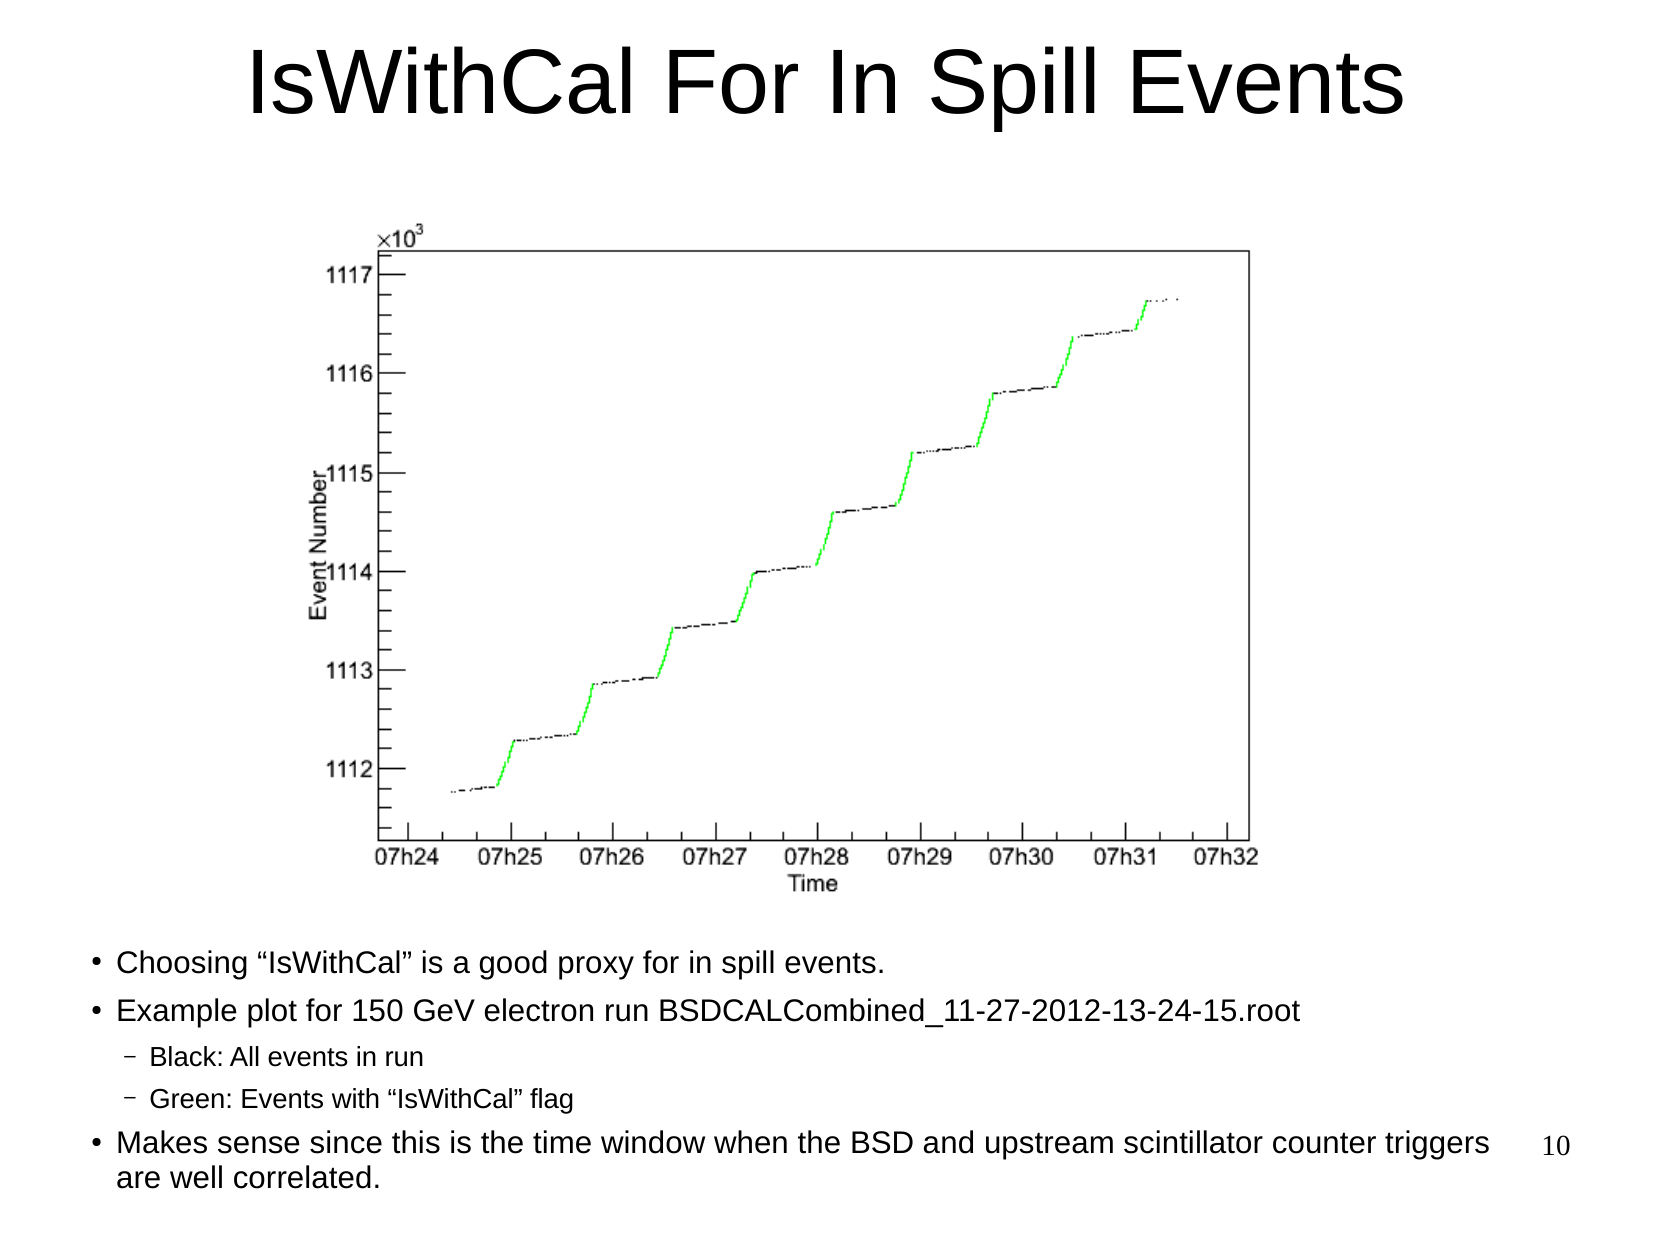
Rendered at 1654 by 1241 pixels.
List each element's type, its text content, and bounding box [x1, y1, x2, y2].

picture [270, 177, 1358, 916]
list Choosing “IsWithCal” is a good proxy for in spill events. Example plot for 150 GeV electron run BSDCALCombined_11-27-2012-13-24-15.root Black: All events in run Green: Events with “IsWithCal” flag Makes sense since this is the time window when the BSD and upstream scintillator counter triggers are well correlated. [82, 945, 1538, 1201]
title IsWithCal For In Spill Events [82, 0, 1571, 186]
